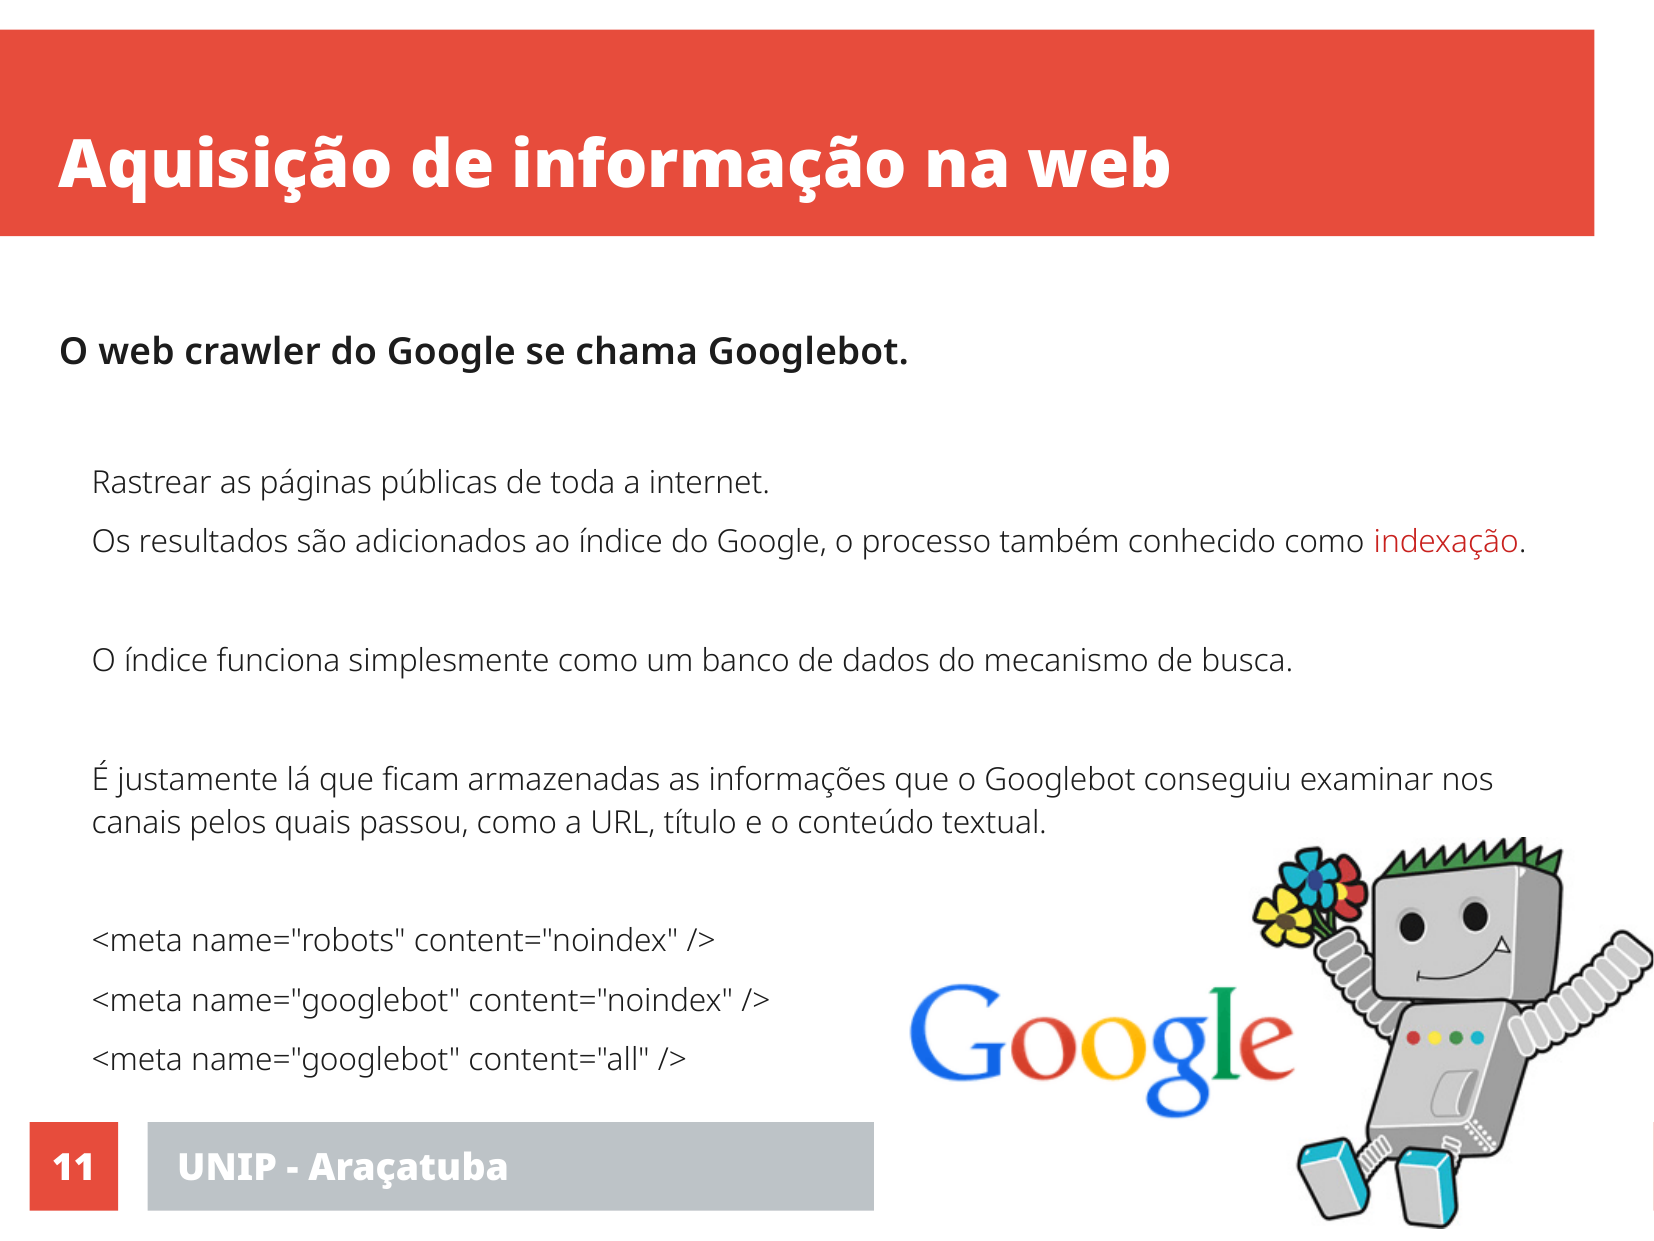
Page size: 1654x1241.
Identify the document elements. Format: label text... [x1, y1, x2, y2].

picture [874, 837, 1654, 1229]
title Aquisição de informação na web [59, 59, 1595, 207]
list O web crawler do Google se chama Googlebot. Rastrear as páginas públicas de toda a internet. Os resultados são adicionados ao índice do Google, o processo também conhecido como indexação. O índice funciona simplesmente como um banco de dados do mecanismo de busca. É justamente lá que ficam armazenadas as informações que o Googlebot conseguiu examinar nos canais pelos quais passou, como a URL, título e o conteúdo textual. <meta name="robots" content="noindex" /> <meta name="googlebot" content="noindex" /> <meta name="googlebot" content="all" /> [59, 324, 1565, 1093]
